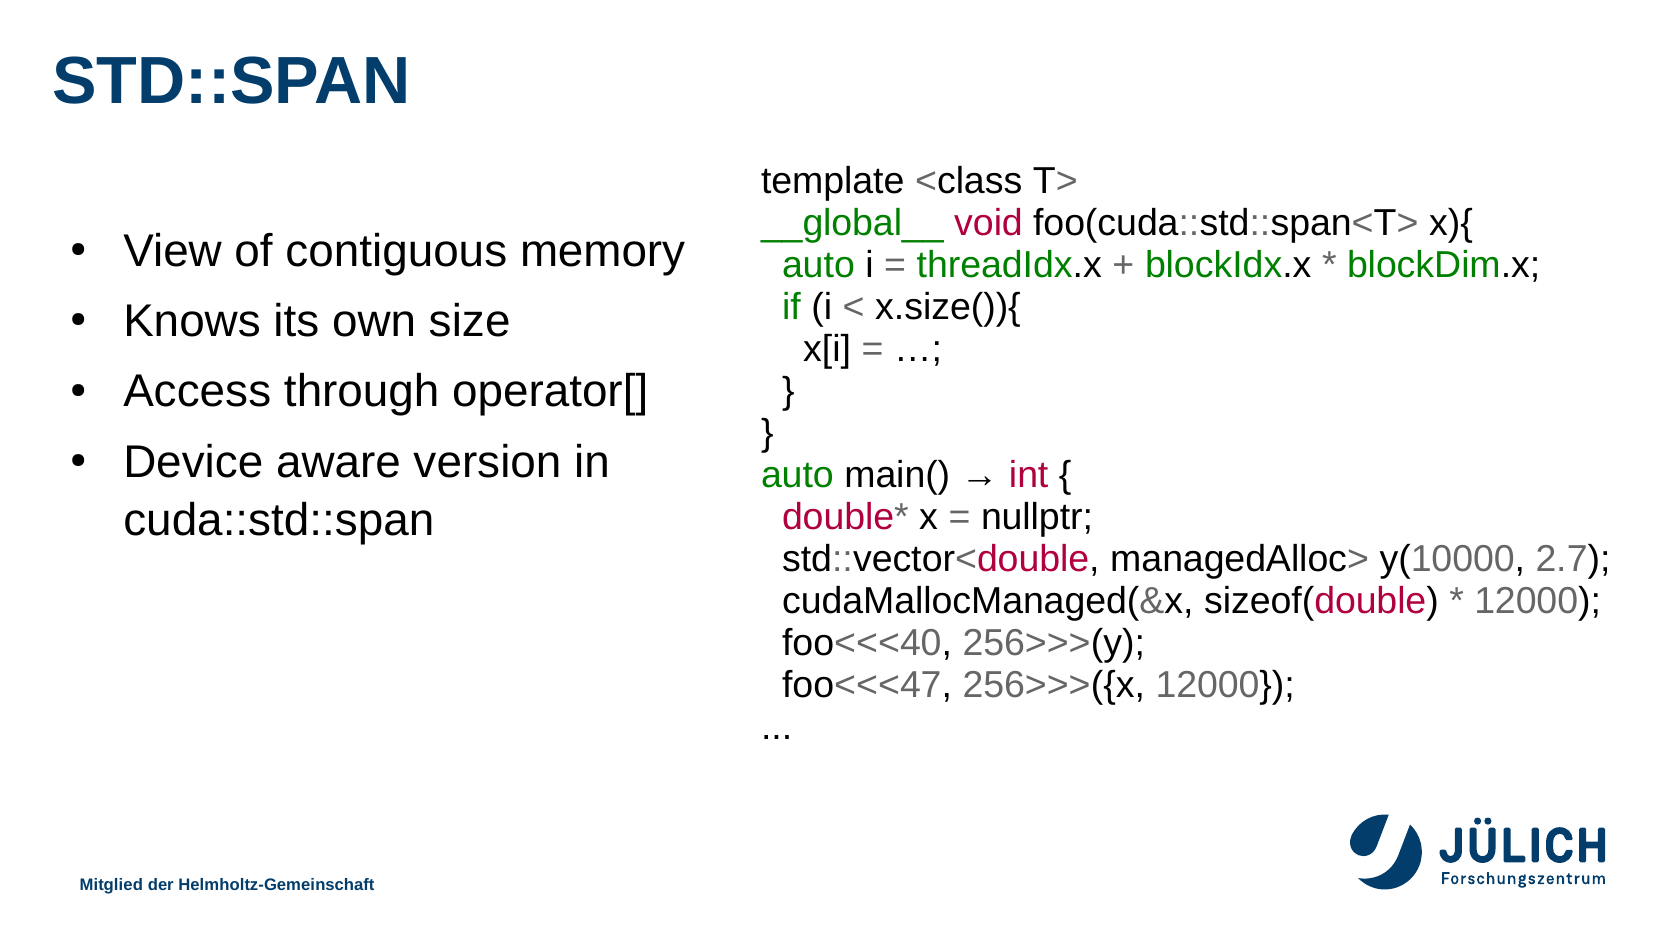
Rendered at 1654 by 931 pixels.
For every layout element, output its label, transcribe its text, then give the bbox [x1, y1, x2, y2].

list View of contiguous memory Knows its own size Access through operator[] Device aware version in cuda::std::span [52, 217, 731, 757]
text_box template <class T> __global__ void foo(cuda::std::span<T> x){ auto i = threadIdx.x + blockIdx.x * blockDim.x; if (i < x.size()){ x[i] = …; } } auto main() → int { double* x = nullptr; std::vector<double, managedAlloc> y(10000, 2.7); cudaMallocManaged(&x, sizeof(double) * 12000); foo<<<40, 256>>>(y); foo<<<47, 256>>>({x, 12000}); ... [731, 152, 1654, 923]
title Std::SPAN [52, 43, 1606, 194]
